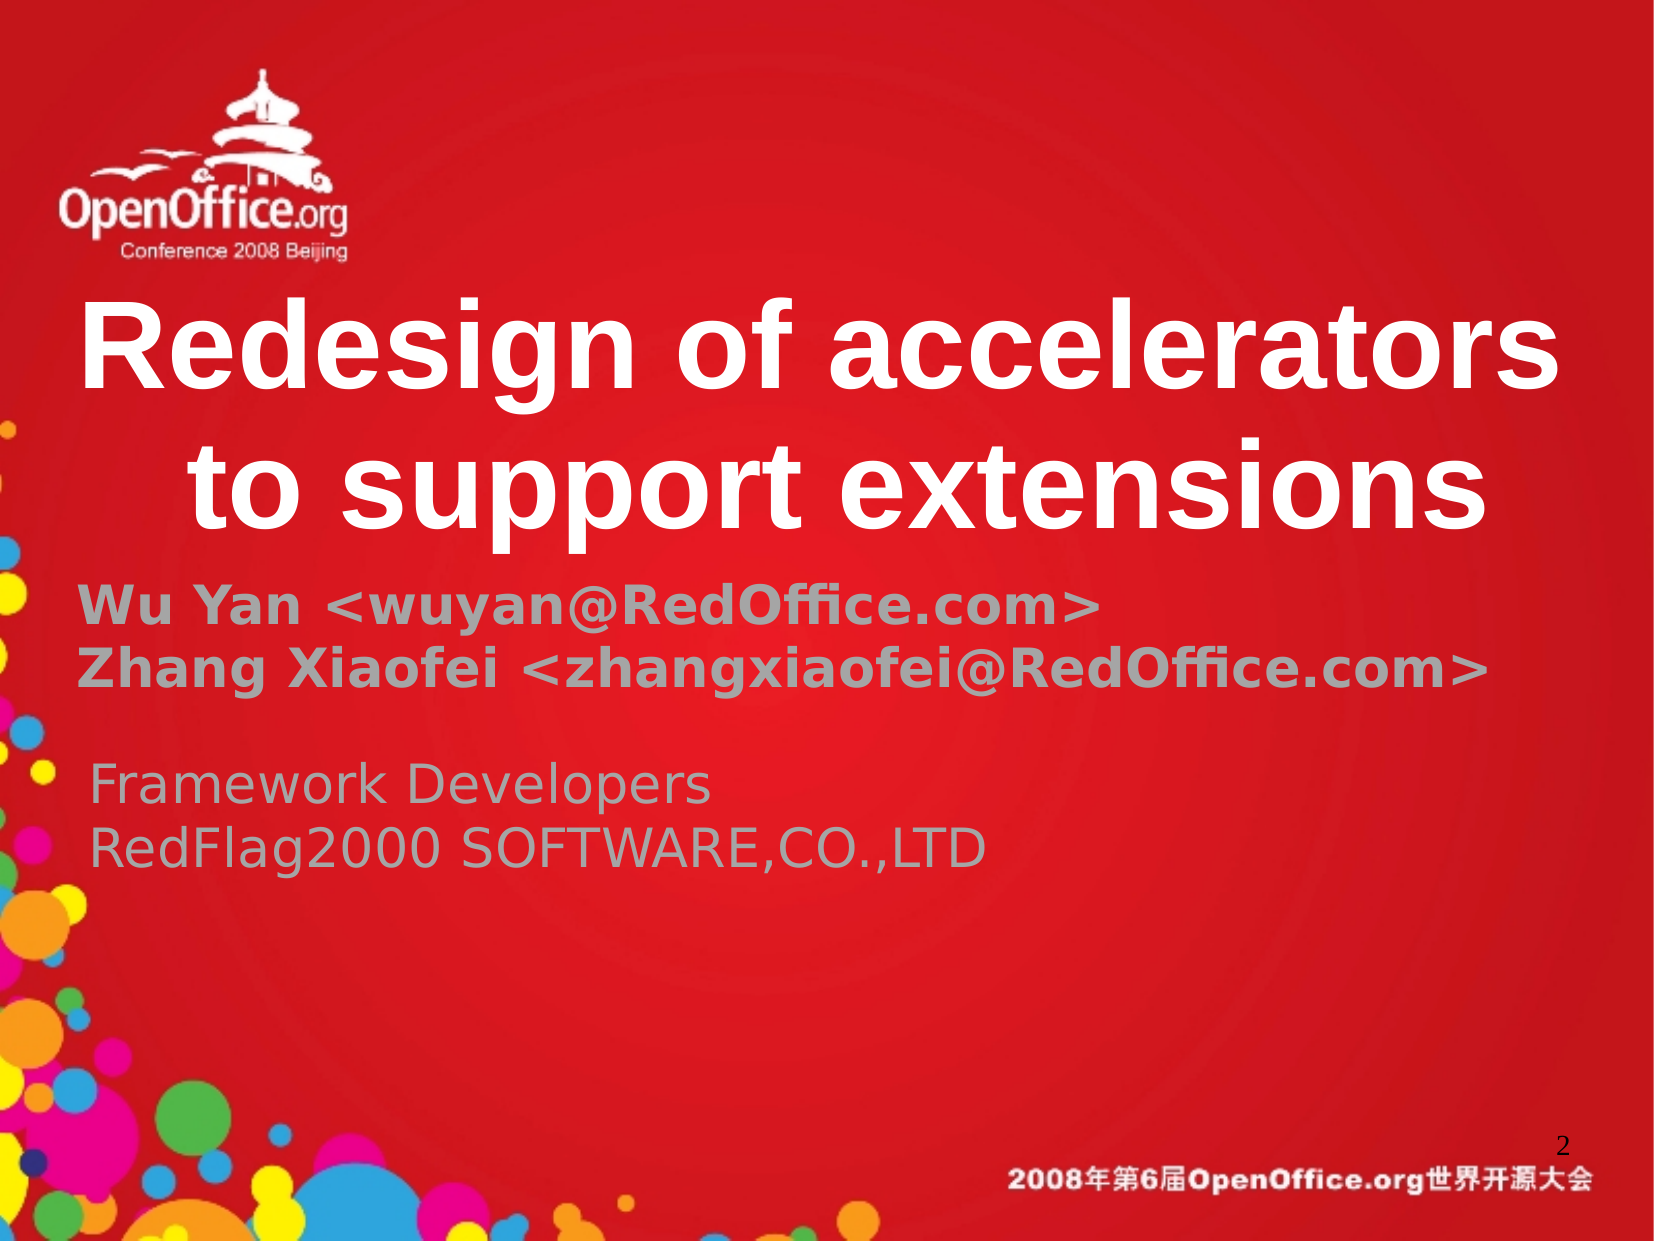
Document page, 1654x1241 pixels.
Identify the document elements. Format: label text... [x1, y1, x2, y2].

title Framework Developers RedFlag2000 SOFTWARE,CO.,LTD [88, 720, 1554, 913]
title Redesign of accelerators to support extensions [76, 275, 1566, 556]
title Wu Yan <wuyan@RedOffice.com> Zhang Xiaofei <zhangxiaofei@RedOffice.com> [76, 573, 1566, 766]
picture [0, 0, 1654, 1241]
